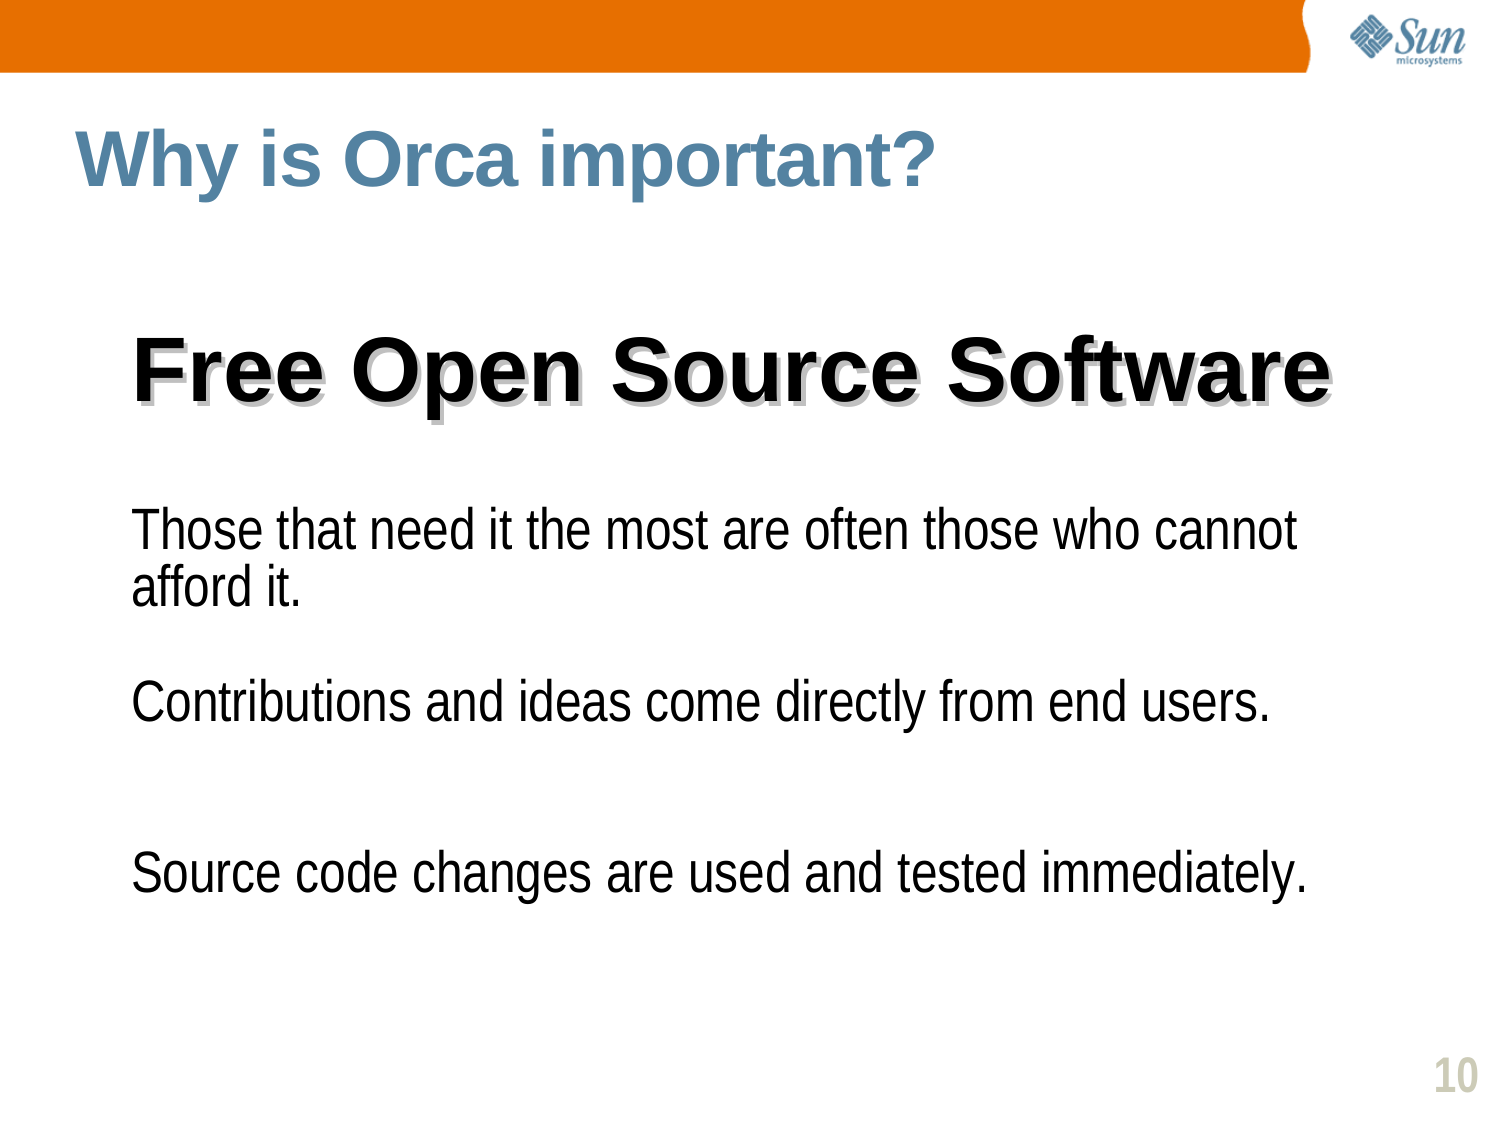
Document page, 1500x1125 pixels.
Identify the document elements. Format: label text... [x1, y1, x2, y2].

text_box Source code changes are used and tested immediately. [131, 846, 1392, 973]
title Why is Orca important? [75, 122, 1438, 228]
text_box Contributions and ideas come directly from end users. [131, 675, 1391, 801]
picture [0, 0, 1500, 75]
text_box Those that need it the most are often those who cannot afford it. [131, 504, 1391, 630]
subtitle Free Open Source Software [64, 216, 1402, 532]
